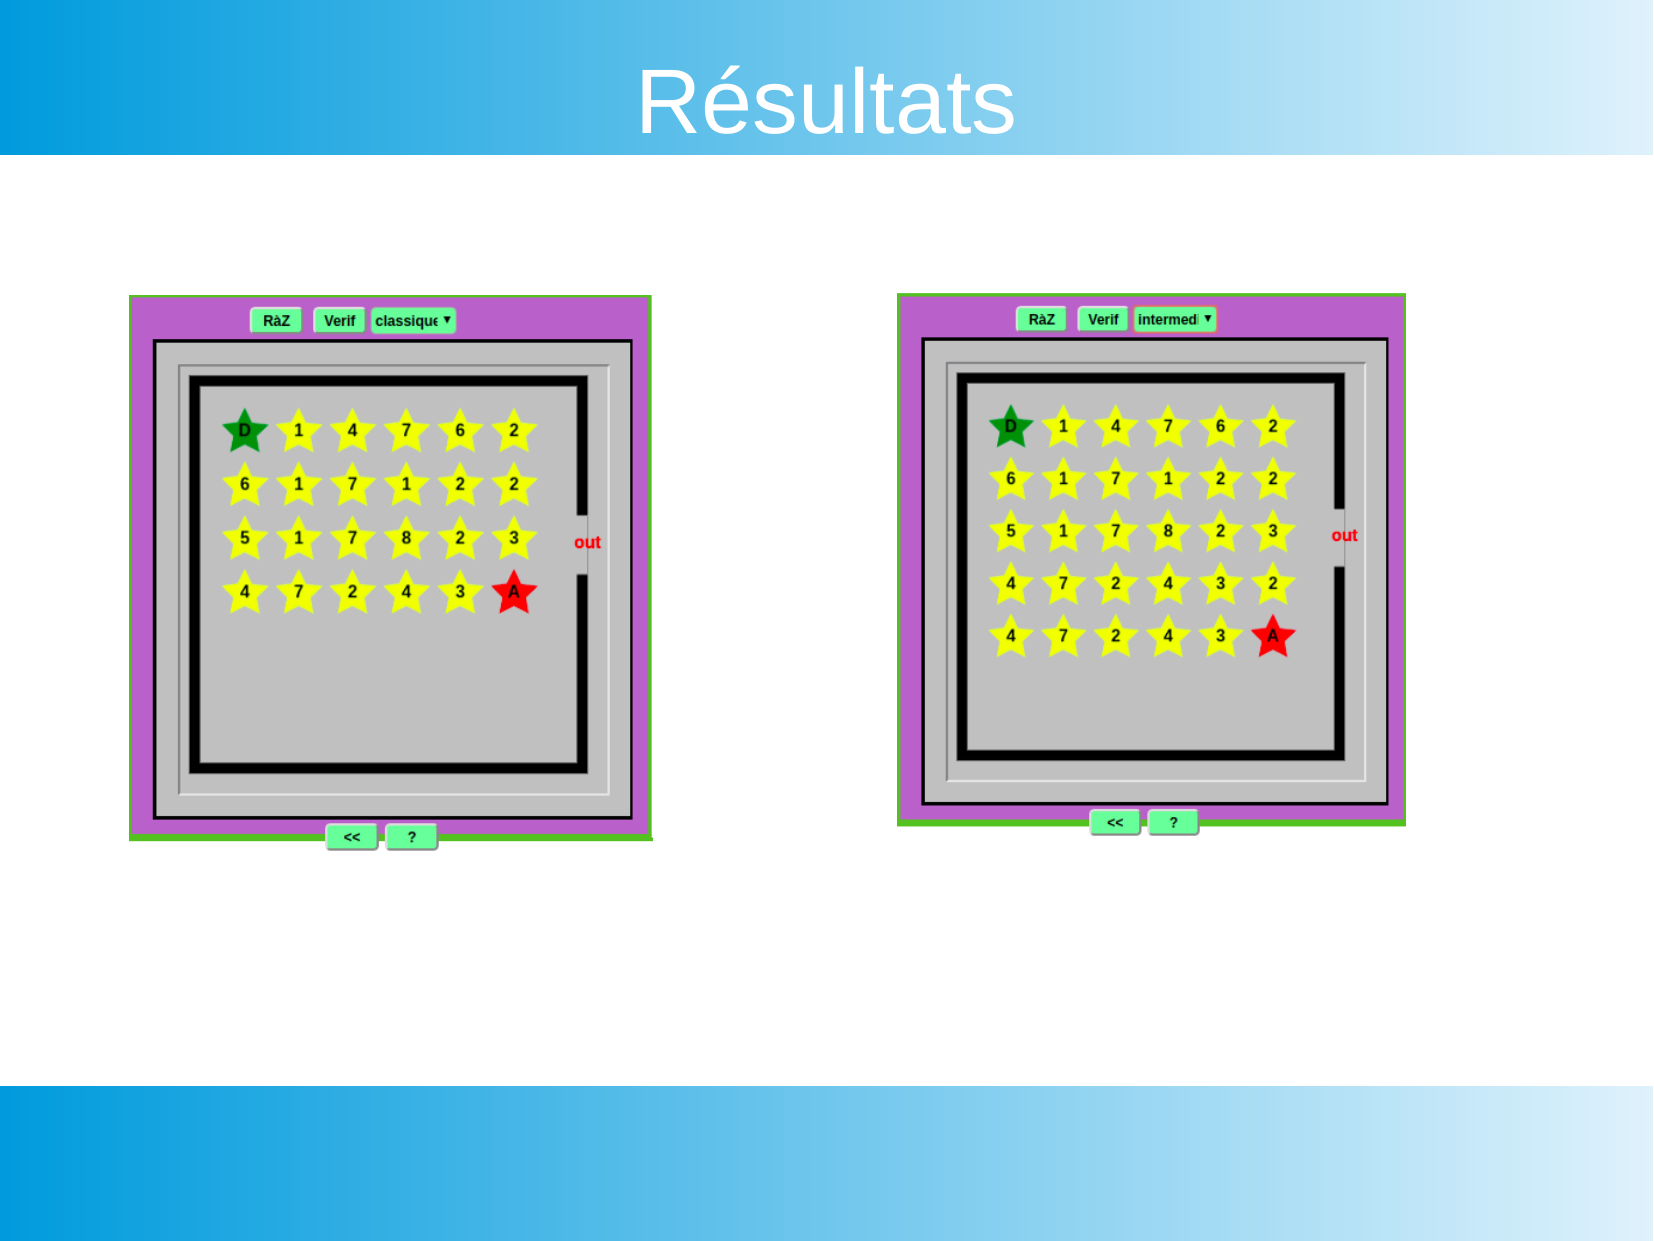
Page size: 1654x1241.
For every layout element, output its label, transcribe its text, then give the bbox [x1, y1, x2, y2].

picture [897, 292, 1406, 837]
picture [129, 295, 653, 852]
title Résultats [82, 49, 1571, 155]
